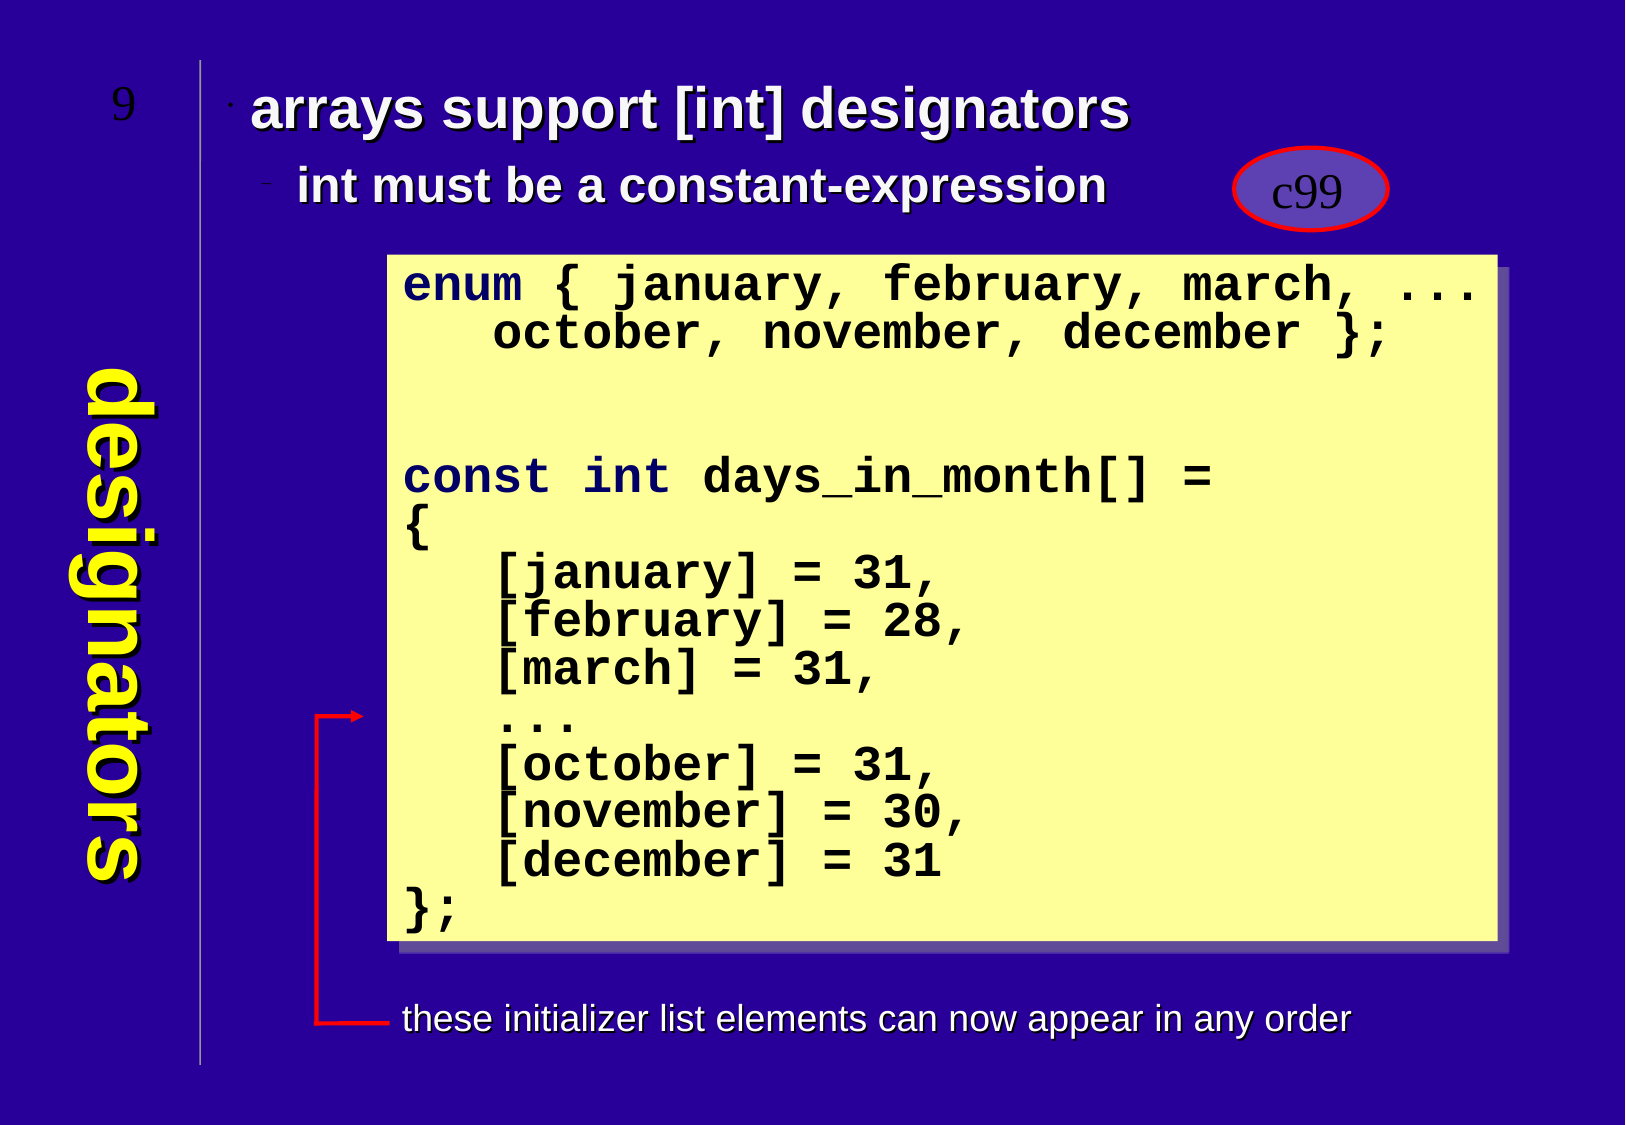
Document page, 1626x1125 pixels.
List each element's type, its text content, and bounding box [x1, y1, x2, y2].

text_box these initializer list elements can now appear in any order [387, 986, 1462, 1048]
text_box c99 [1234, 147, 1388, 231]
text_box enum { january, february, march, ... october, november, december }; const int days_in_month[] = { [january] = 31, [february] = 28, [march] = 31, ... [october] = 31, [november] = 30, [december] = 31 }; [387, 254, 1498, 942]
list arrays support [int] designators int must be a constant-expression [212, 62, 1550, 1063]
title designators [50, 187, 188, 1063]
